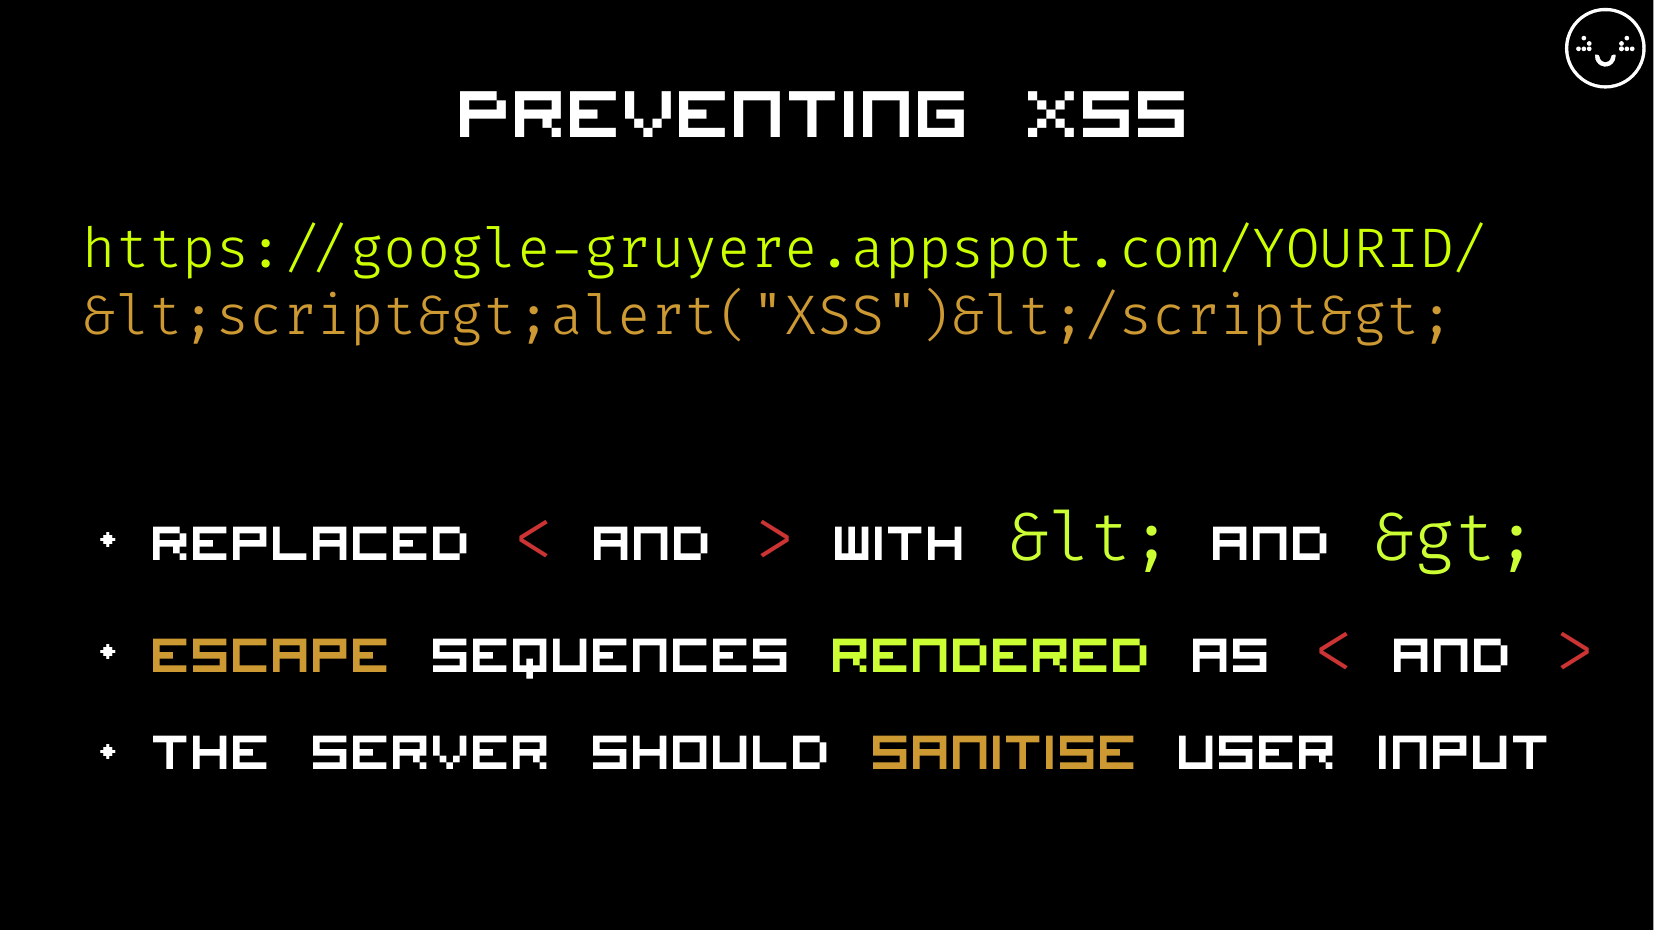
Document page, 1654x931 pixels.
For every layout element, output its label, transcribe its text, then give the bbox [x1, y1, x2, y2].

list Replaced < and > with &lt; And &gt; escape sequences rendered as < and > The server should sanitise user input [82, 499, 1654, 931]
title Preventing xss [82, 37, 1571, 193]
list https://google-gruyere.appspot.com/YOURID/ &lt;script&gt;alert("XSS")&lt;/script&gt; [82, 217, 1571, 475]
